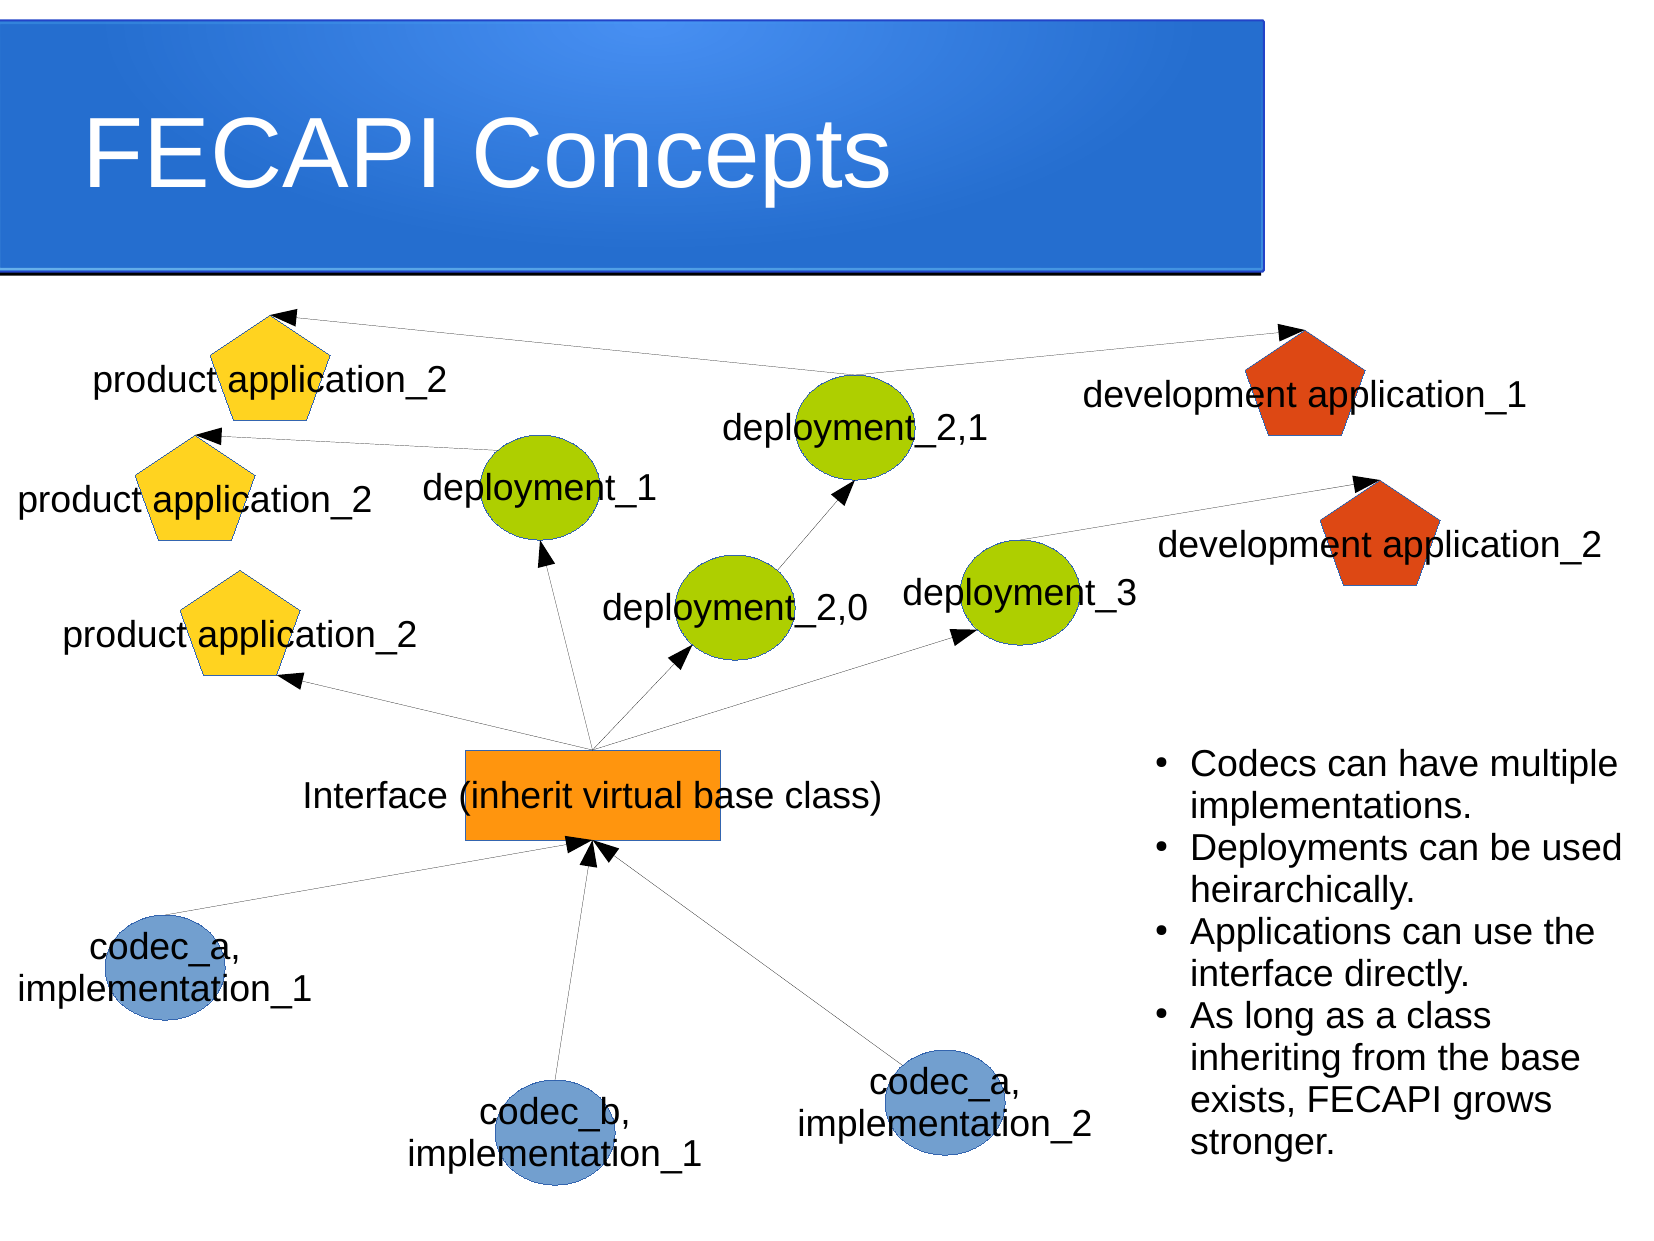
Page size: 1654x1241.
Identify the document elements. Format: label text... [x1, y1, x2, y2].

text_box deployment_2,0 [675, 555, 796, 661]
text_box Codecs can have multiple implementations. Deployments can be used heirarchically. Applications can use the interface directly. As long as a class inheriting from the base exists, FECAPI grows stronger. [1140, 735, 1638, 1170]
text_box product application_2 [180, 570, 301, 676]
text_box development application_1 [1245, 330, 1366, 436]
text_box codec_b, implementation_1 [495, 1080, 616, 1186]
title FECAPI Concepts [82, 49, 1250, 257]
text_box codec_a, implementation_2 [885, 1050, 1006, 1156]
text_box Interface (inherit virtual base class) [465, 750, 721, 841]
text_box product application_2 [135, 435, 256, 541]
text_box development application_2 [1320, 480, 1441, 586]
text_box deployment_3 [960, 540, 1080, 646]
text_box codec_a, implementation_1 [105, 915, 226, 1021]
text_box product application_2 [210, 315, 331, 421]
text_box deployment_1 [480, 435, 600, 541]
text_box deployment_2,1 [795, 375, 916, 481]
